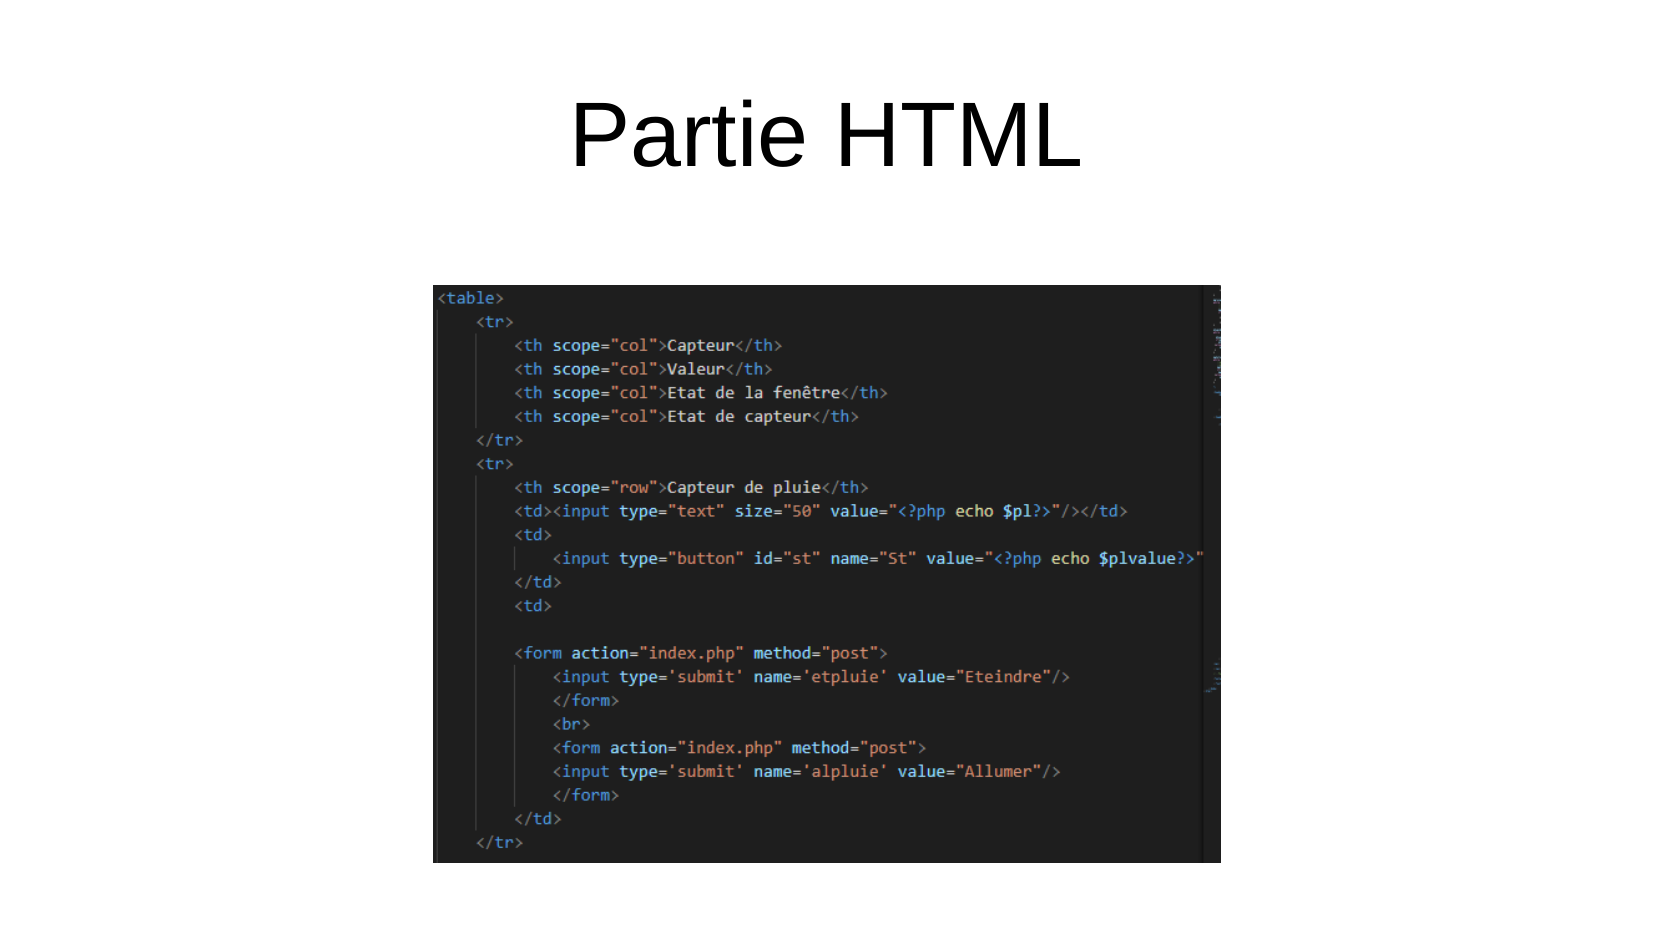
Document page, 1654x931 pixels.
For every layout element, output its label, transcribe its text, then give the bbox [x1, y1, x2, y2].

picture [433, 285, 1221, 863]
text_box Partie HTML [14, 67, 1640, 381]
